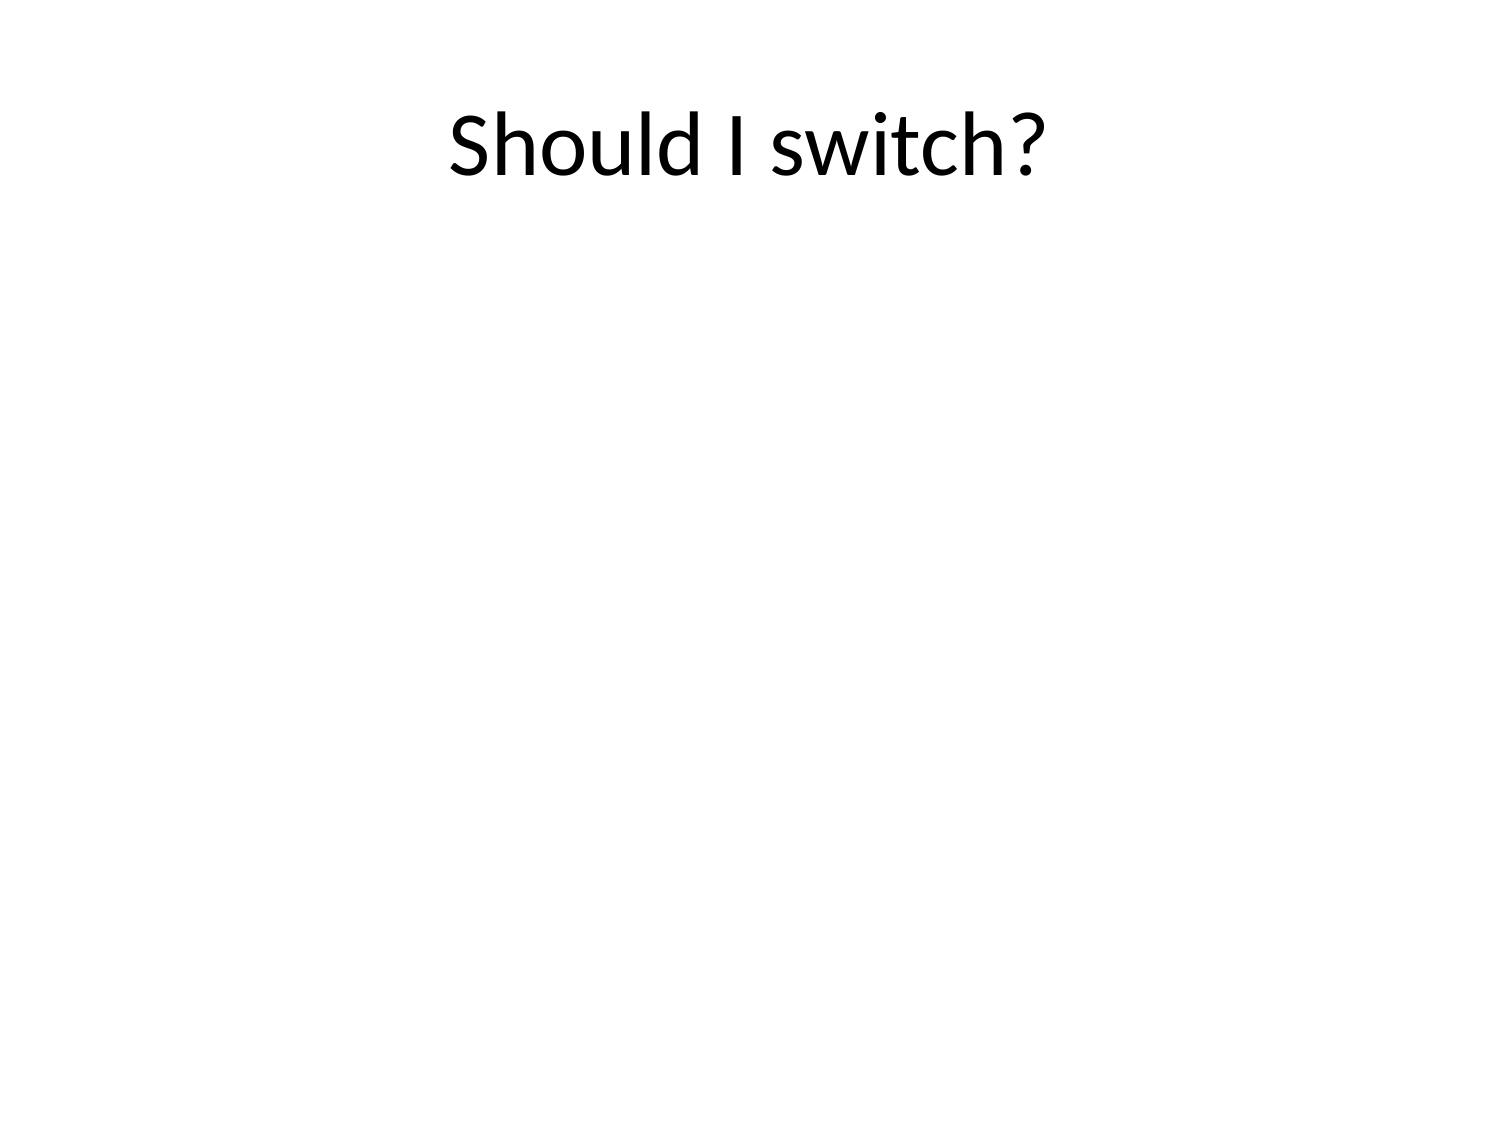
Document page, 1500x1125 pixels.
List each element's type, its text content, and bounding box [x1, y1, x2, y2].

title Should I switch? [75, 45, 1426, 233]
